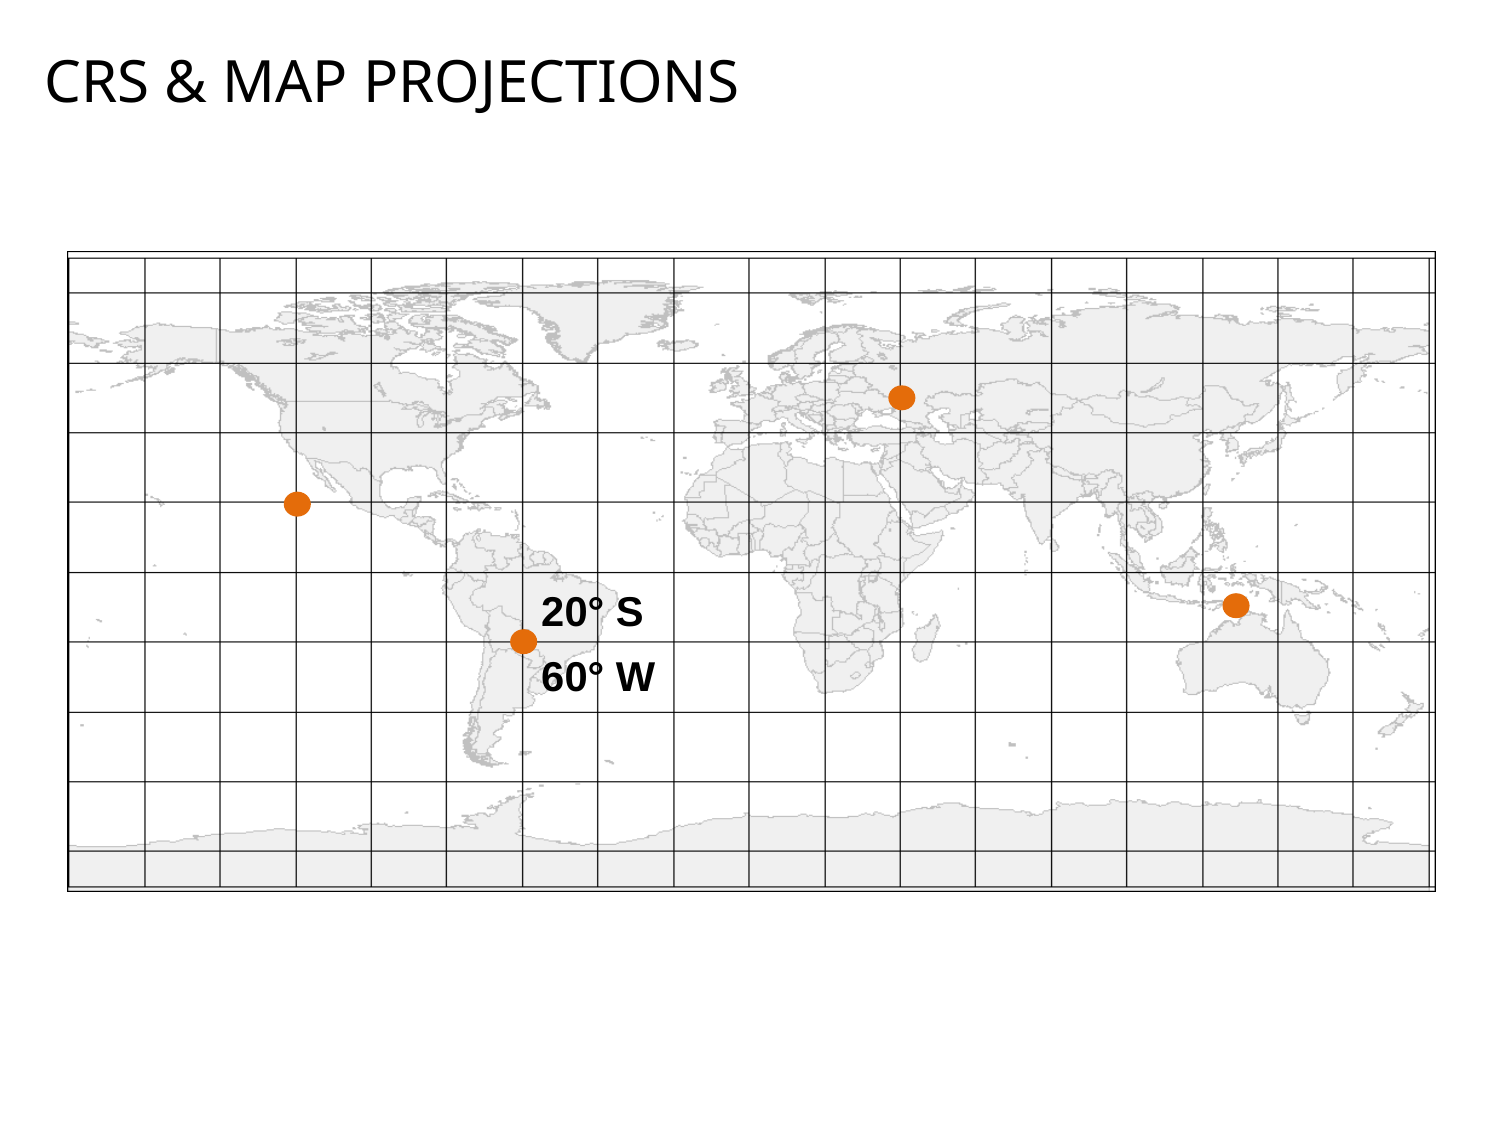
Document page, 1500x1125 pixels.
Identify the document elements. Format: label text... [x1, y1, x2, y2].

text_box [283, 491, 311, 517]
text_box [1222, 593, 1250, 619]
text_box [888, 385, 916, 411]
text_box 20° S 60° W [526, 562, 671, 708]
text_box CRS & MAP PROJECTIONS [29, 0, 1471, 163]
picture [67, 251, 1436, 892]
text_box [510, 629, 526, 655]
